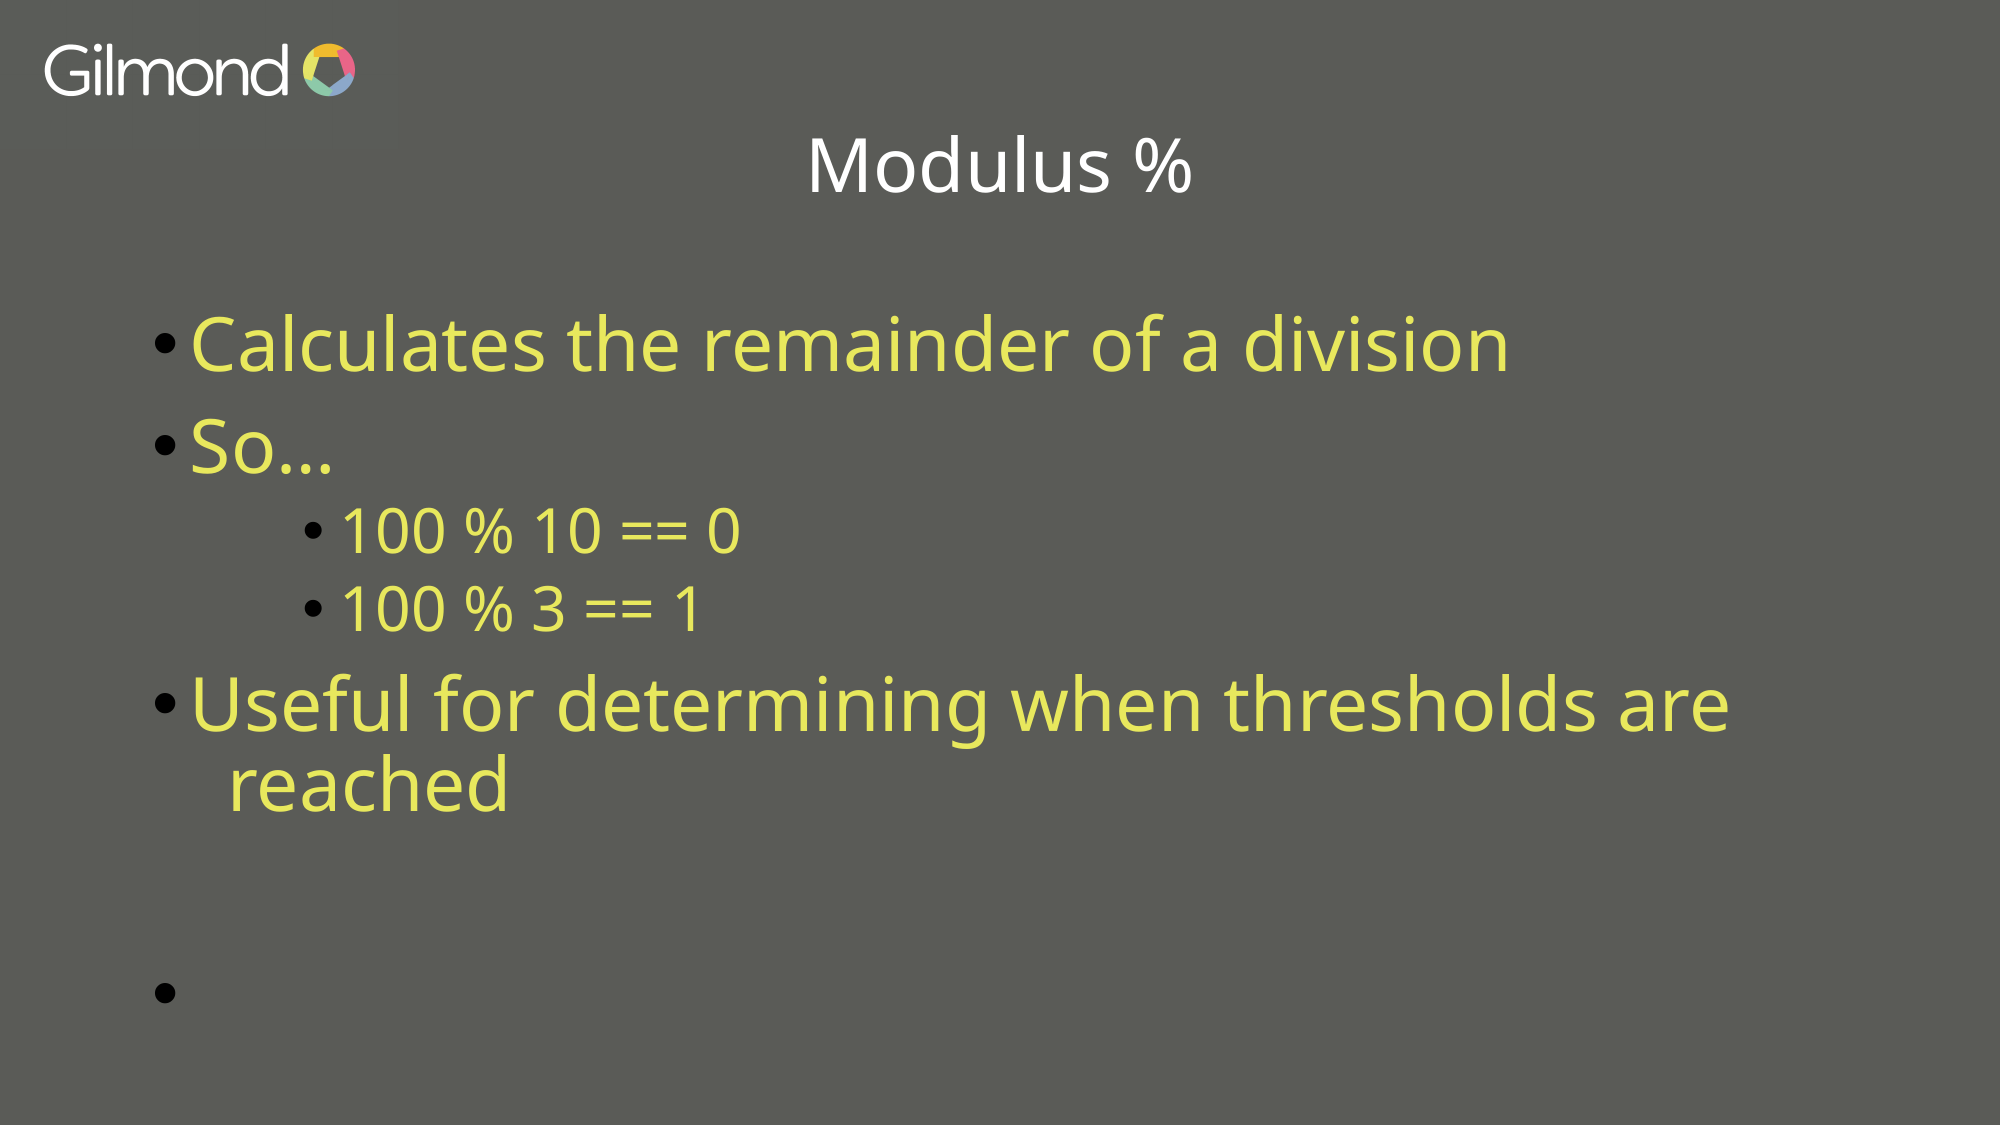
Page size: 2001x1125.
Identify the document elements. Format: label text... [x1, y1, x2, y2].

list Calculates the remainder of a division So… 100 % 10 == 0 100 % 3 == 1 Useful for determining when thresholds are reached [137, 299, 1863, 1014]
picture [0, 0, 399, 149]
title Modulus % [137, 59, 1863, 278]
